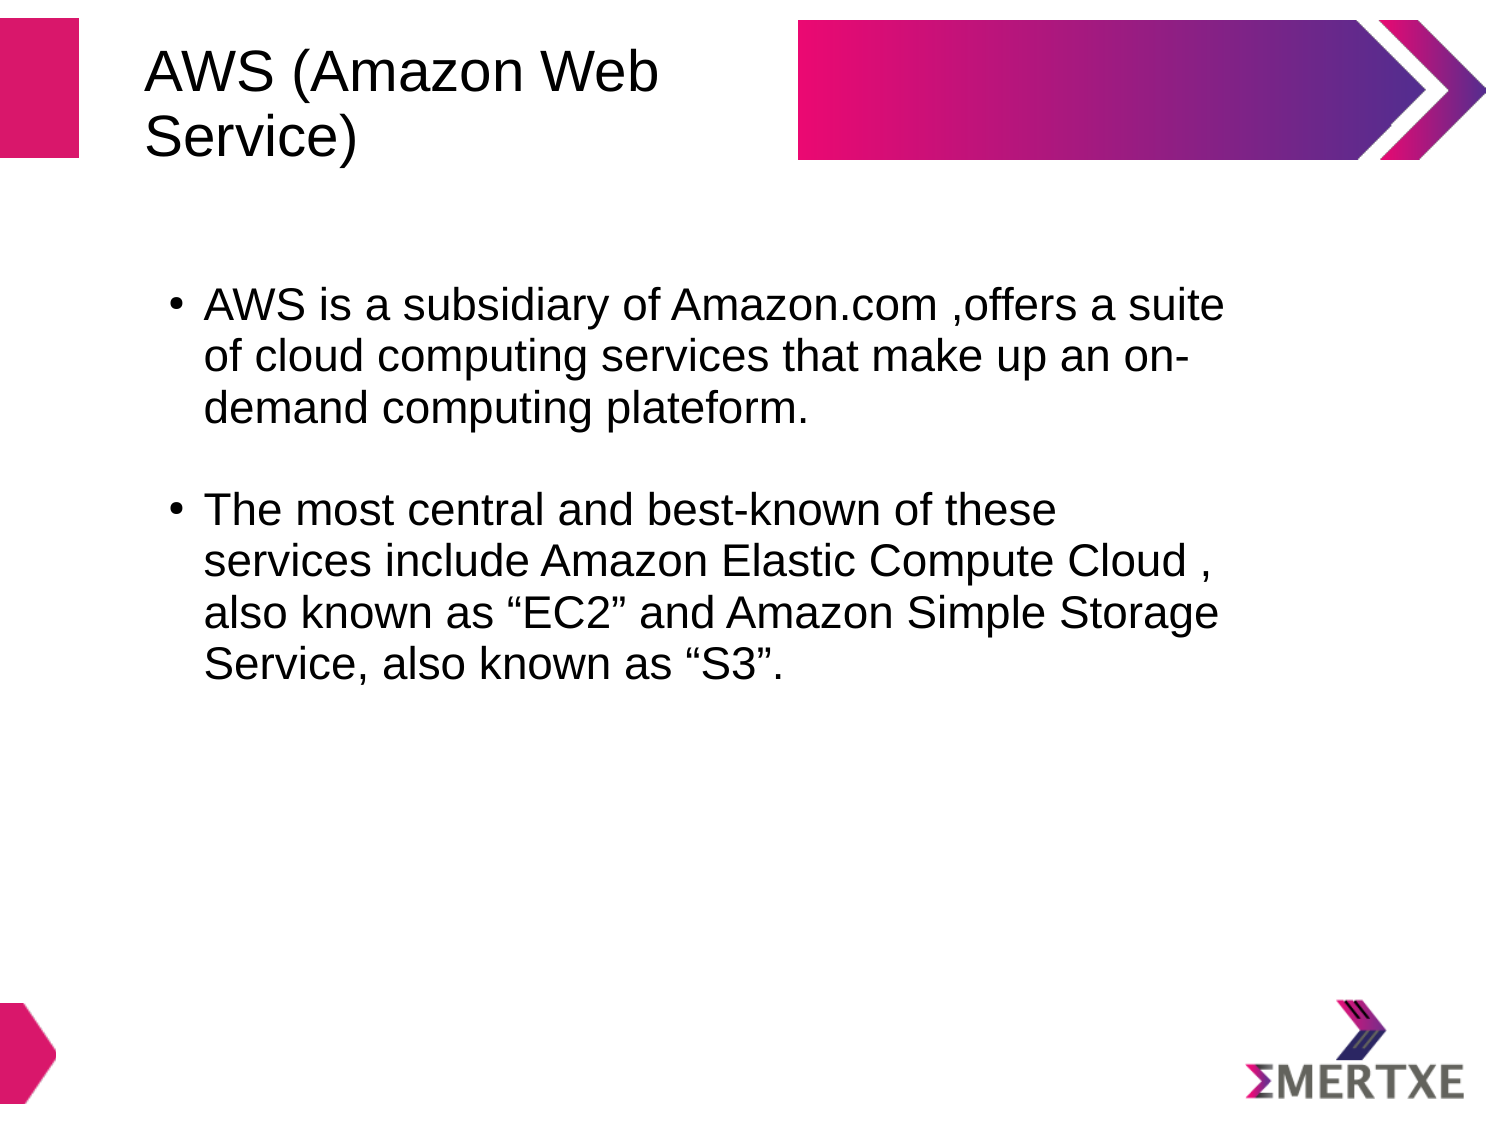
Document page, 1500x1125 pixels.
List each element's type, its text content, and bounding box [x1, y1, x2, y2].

text_box AWS is a subsidiary of Amazon.com ,offers a suite of cloud computing services that make up an on-demand computing plateform. The most central and best-known of these services include Amazon Elastic Compute Cloud , also known as “EC2” and Amazon Simple Storage Service, also known as “S3”. [153, 271, 1252, 781]
picture [1245, 996, 1465, 1099]
picture [798, 20, 1486, 160]
text_box AWS (Amazon Web Service) [129, 31, 697, 178]
